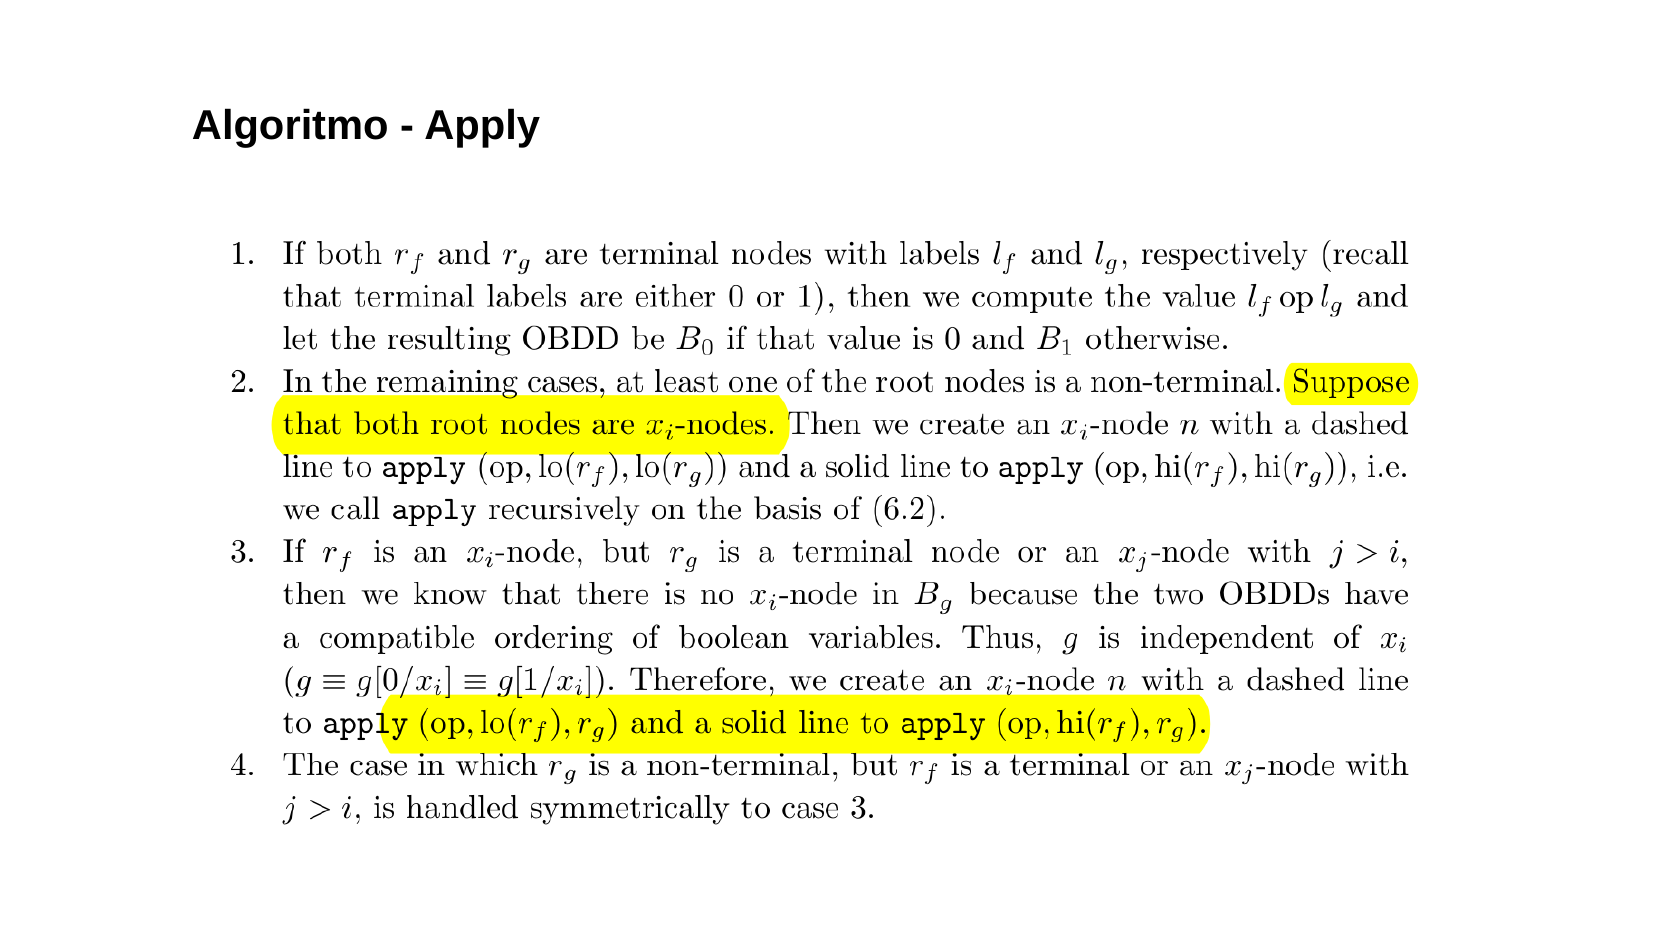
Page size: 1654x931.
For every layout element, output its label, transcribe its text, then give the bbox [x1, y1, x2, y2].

text_box Algoritmo - Apply [177, 94, 579, 156]
picture [188, 212, 1448, 849]
